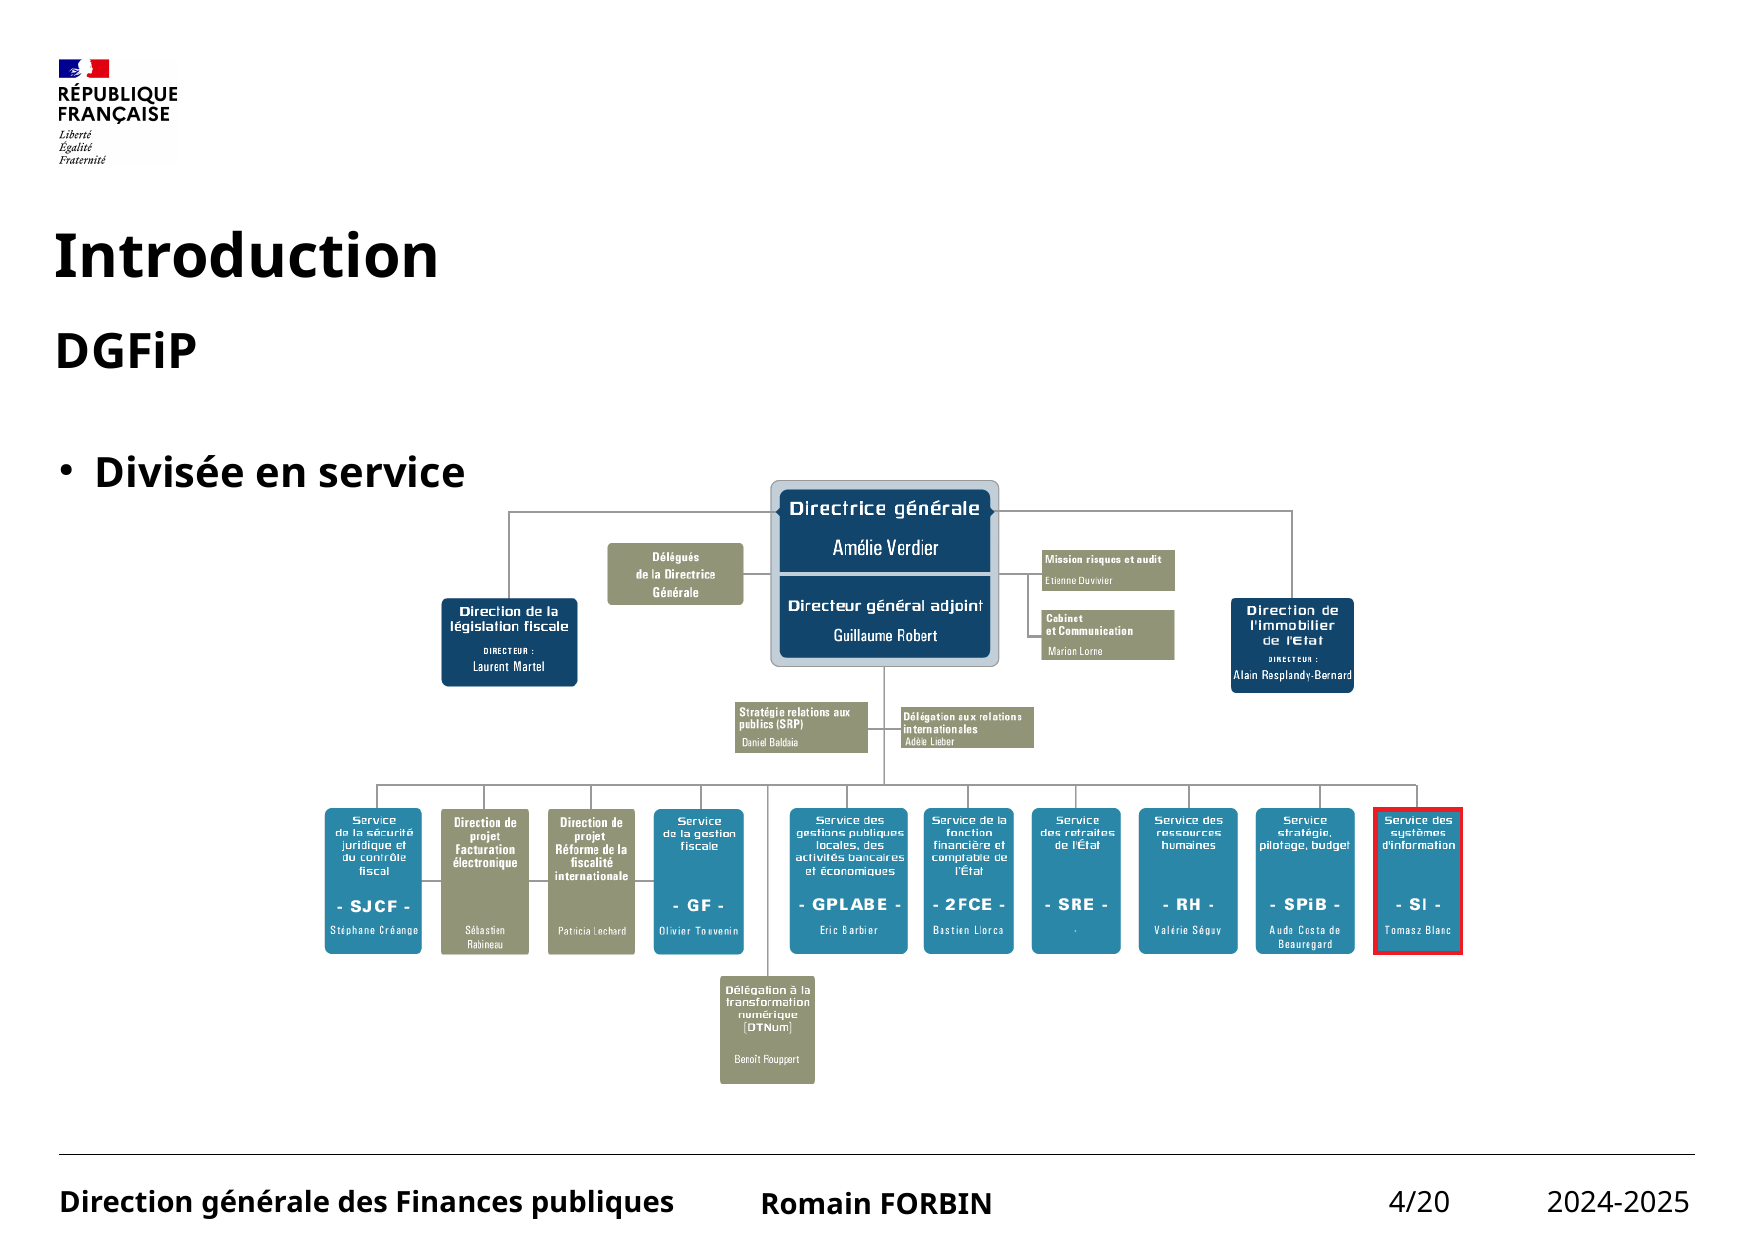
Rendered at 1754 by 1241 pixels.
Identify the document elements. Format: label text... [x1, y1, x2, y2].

list Introduction DGFiP [55, 212, 1092, 384]
picture [59, 59, 178, 164]
list Divisée en service [59, 442, 1638, 945]
picture [324, 945, 1463, 1093]
